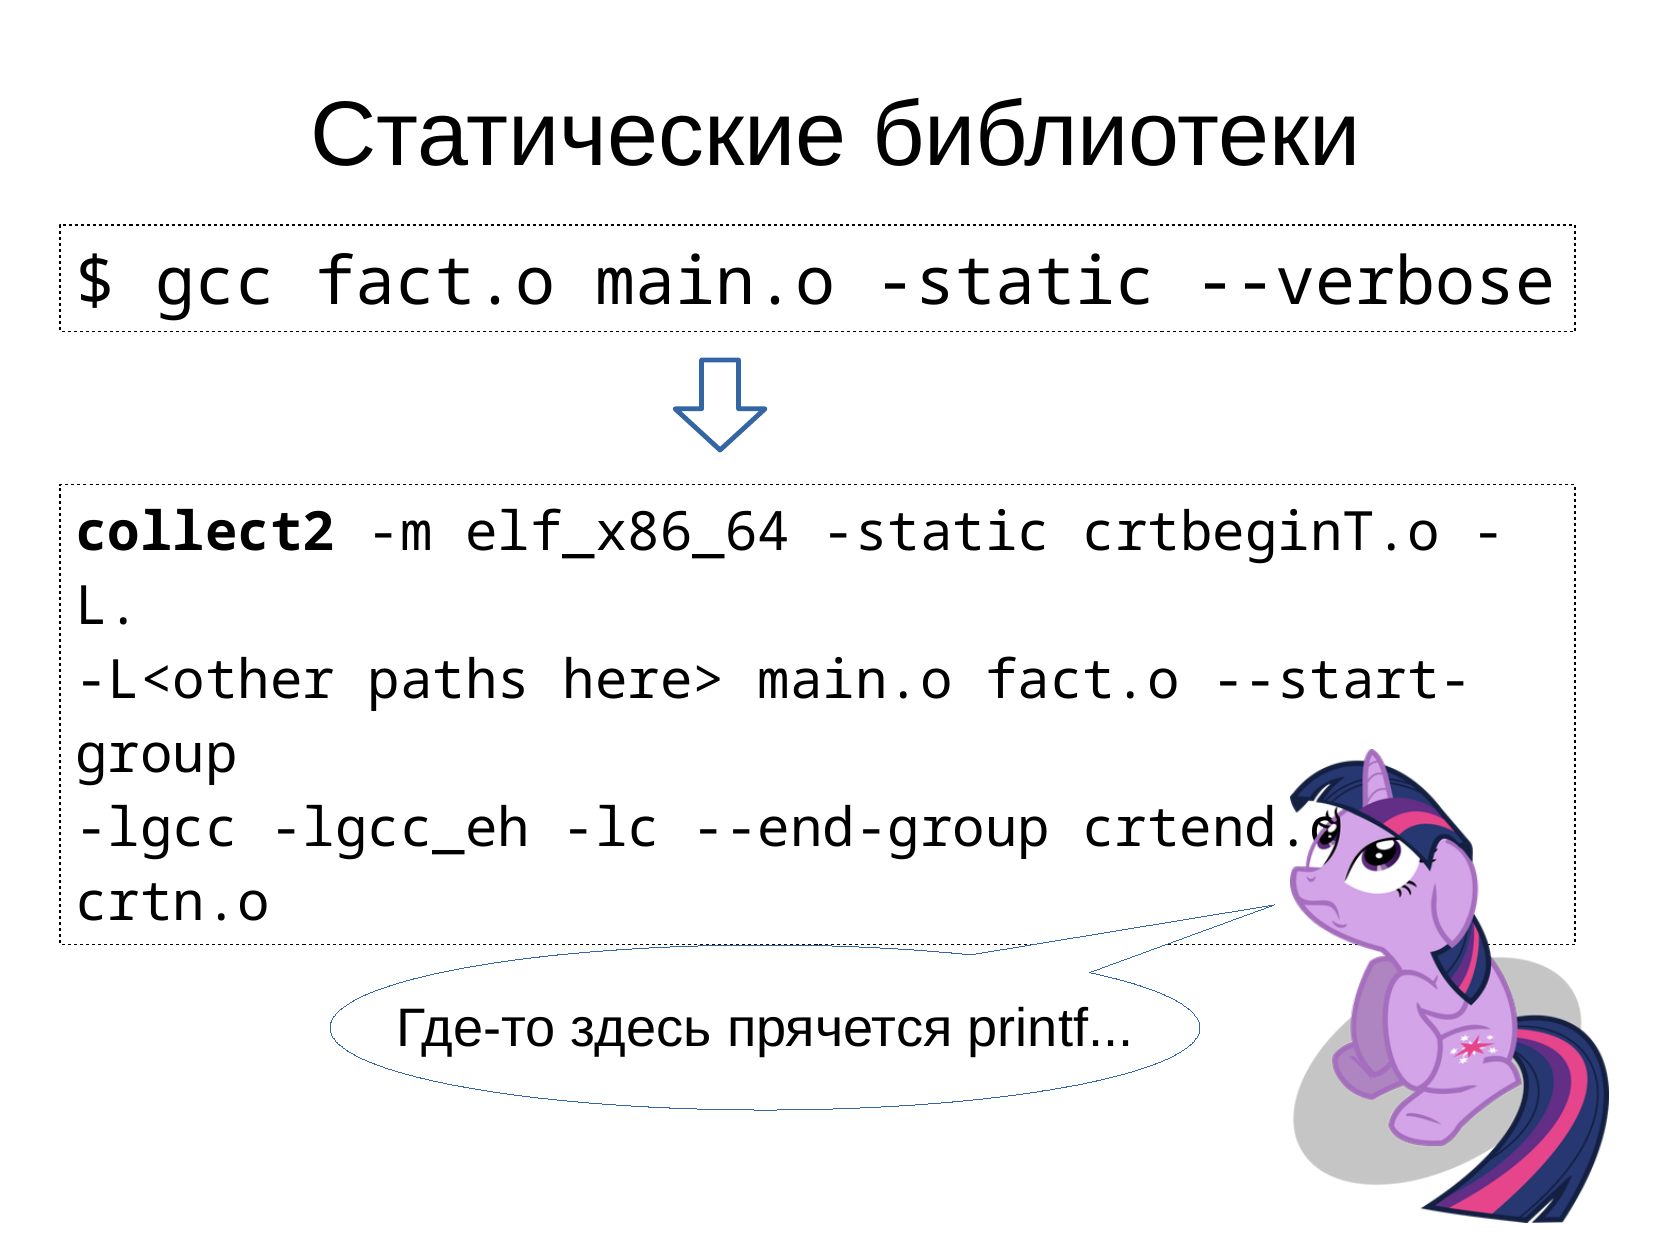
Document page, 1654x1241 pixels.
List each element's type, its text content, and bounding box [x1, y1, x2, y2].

text_box Где-то здесь прячется printf... [330, 904, 1275, 1111]
text_box $ gcc fact.o main.o -static --verbose [60, 225, 1576, 330]
title Статические библиотеки [82, 30, 1591, 238]
text_box collect2 -m elf_x86_64 -static crtbeginT.o -L. -L<other paths here> main.o fact.o --start-group -lgcc -lgcc_eh -lc --end-group crtend.o crtn.o [60, 484, 1576, 751]
text_box [675, 360, 766, 451]
picture [1290, 749, 1609, 1223]
